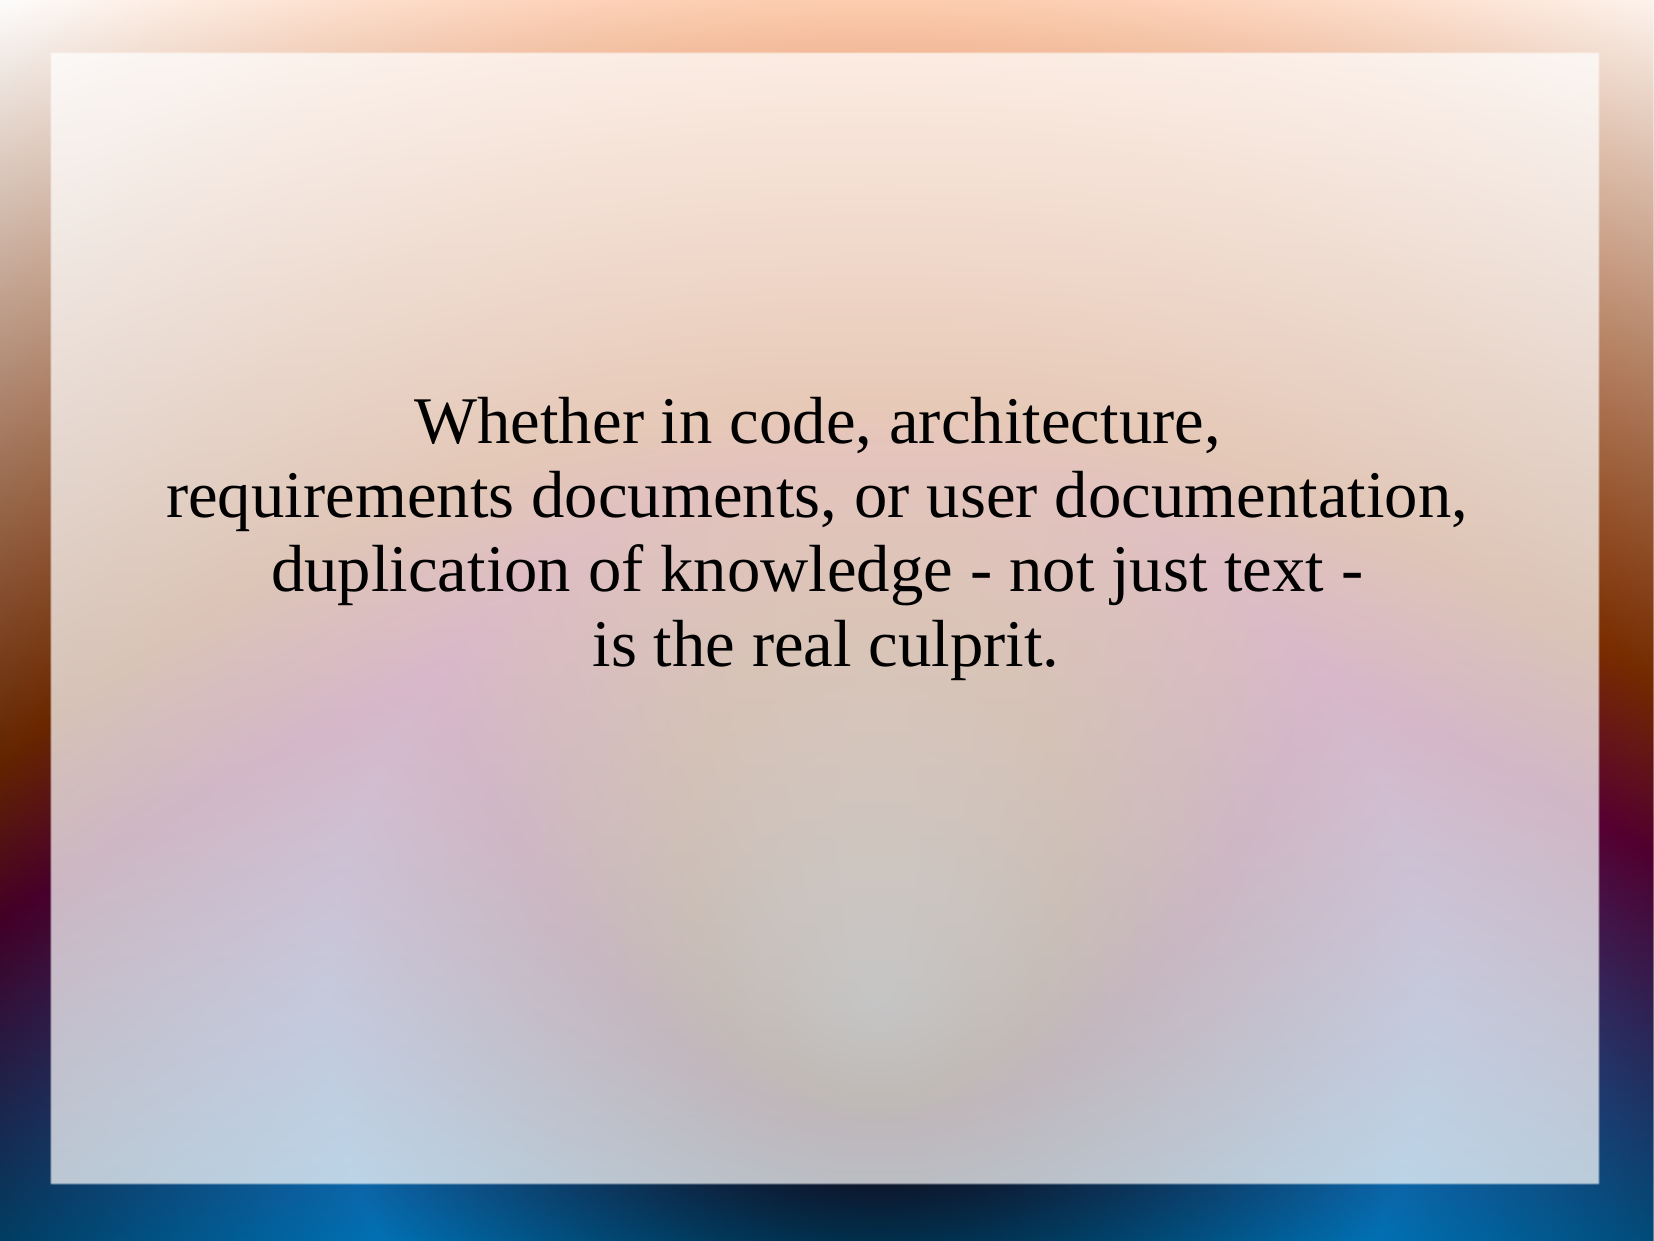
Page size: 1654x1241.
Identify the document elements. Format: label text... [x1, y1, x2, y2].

subtitle Whether in code, architecture, requirements documents, or user documentation, duplication of knowledge - not just text - is the real culprit. [82, 55, 1571, 1010]
picture [0, 0, 1654, 1241]
